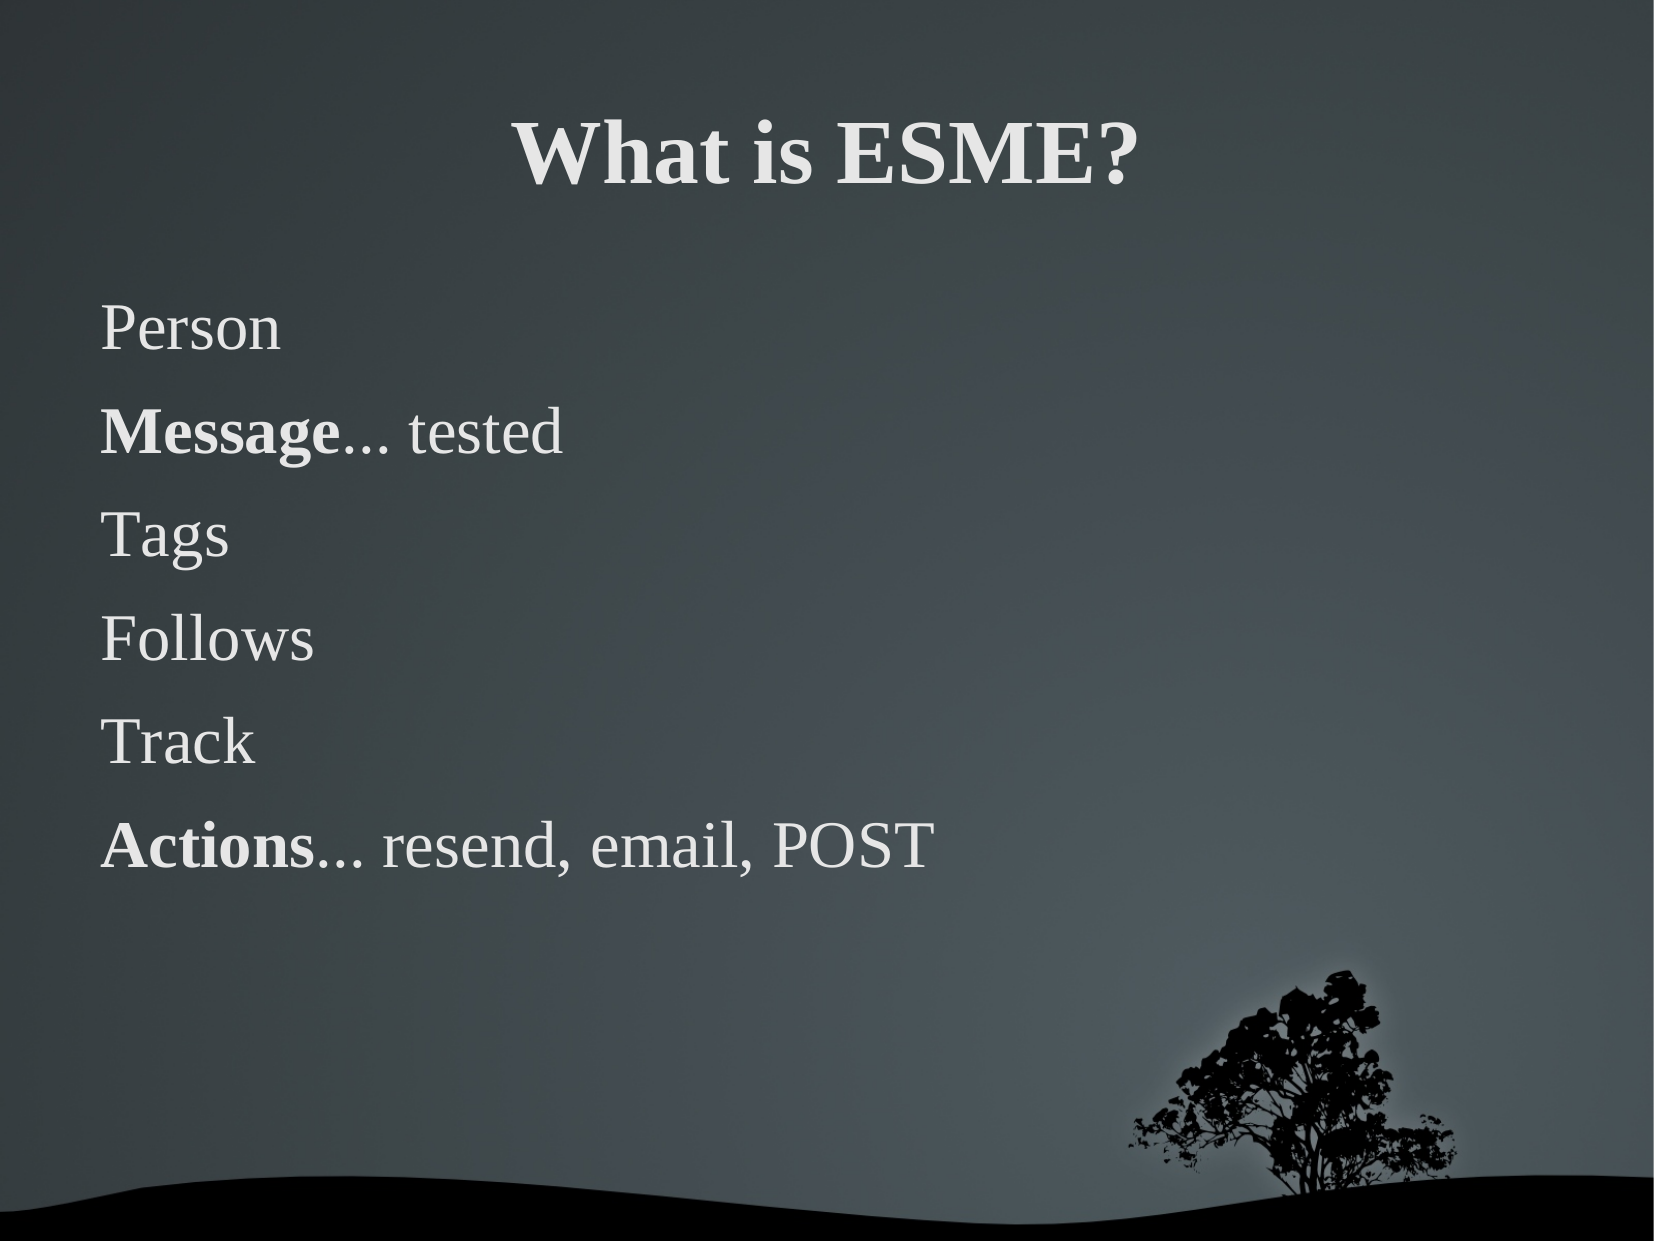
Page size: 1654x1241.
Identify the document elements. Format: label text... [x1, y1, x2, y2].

list Person Message... tested Tags Follows Track Actions... resend, email, POST [82, 290, 1571, 1094]
picture [0, 0, 1654, 1241]
title What is ESME? [82, 56, 1571, 250]
